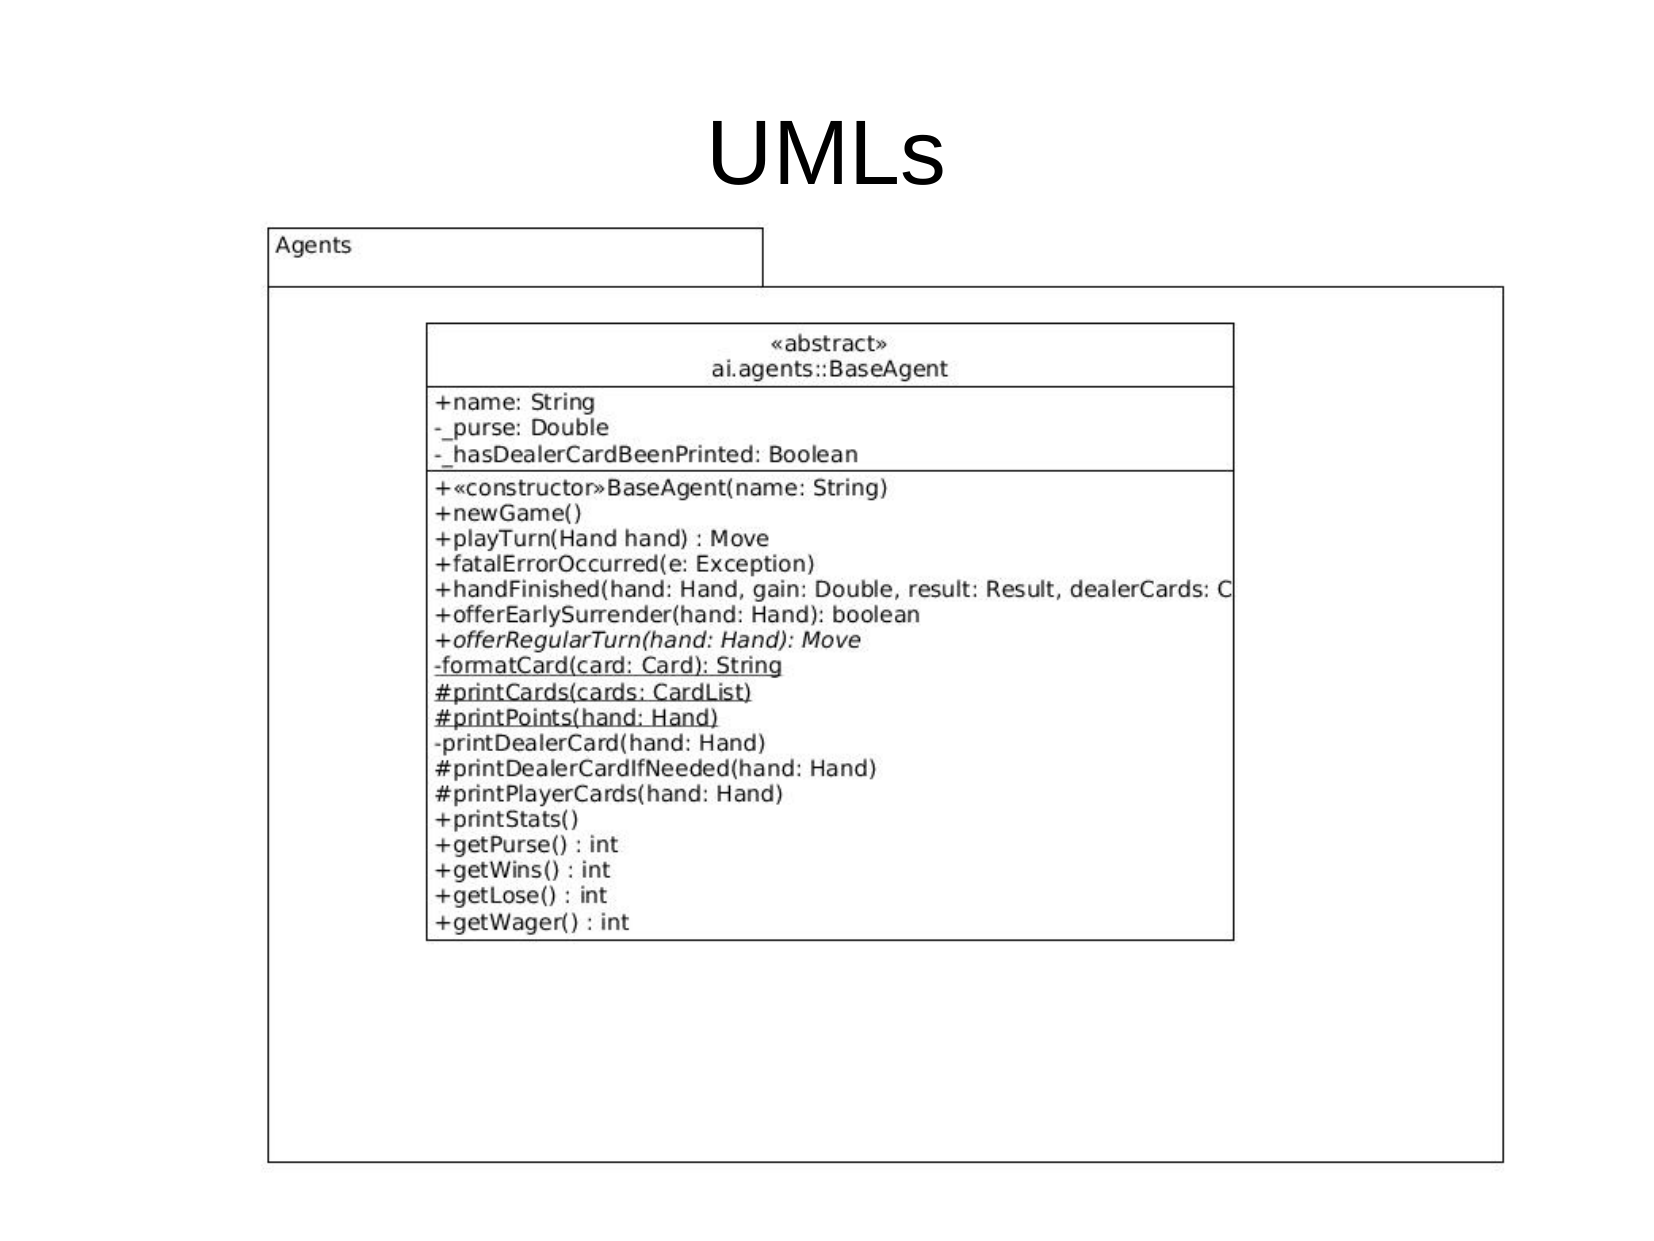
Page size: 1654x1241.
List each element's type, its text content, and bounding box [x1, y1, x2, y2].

picture [236, 196, 1536, 1195]
title UMLs [82, 49, 1571, 257]
